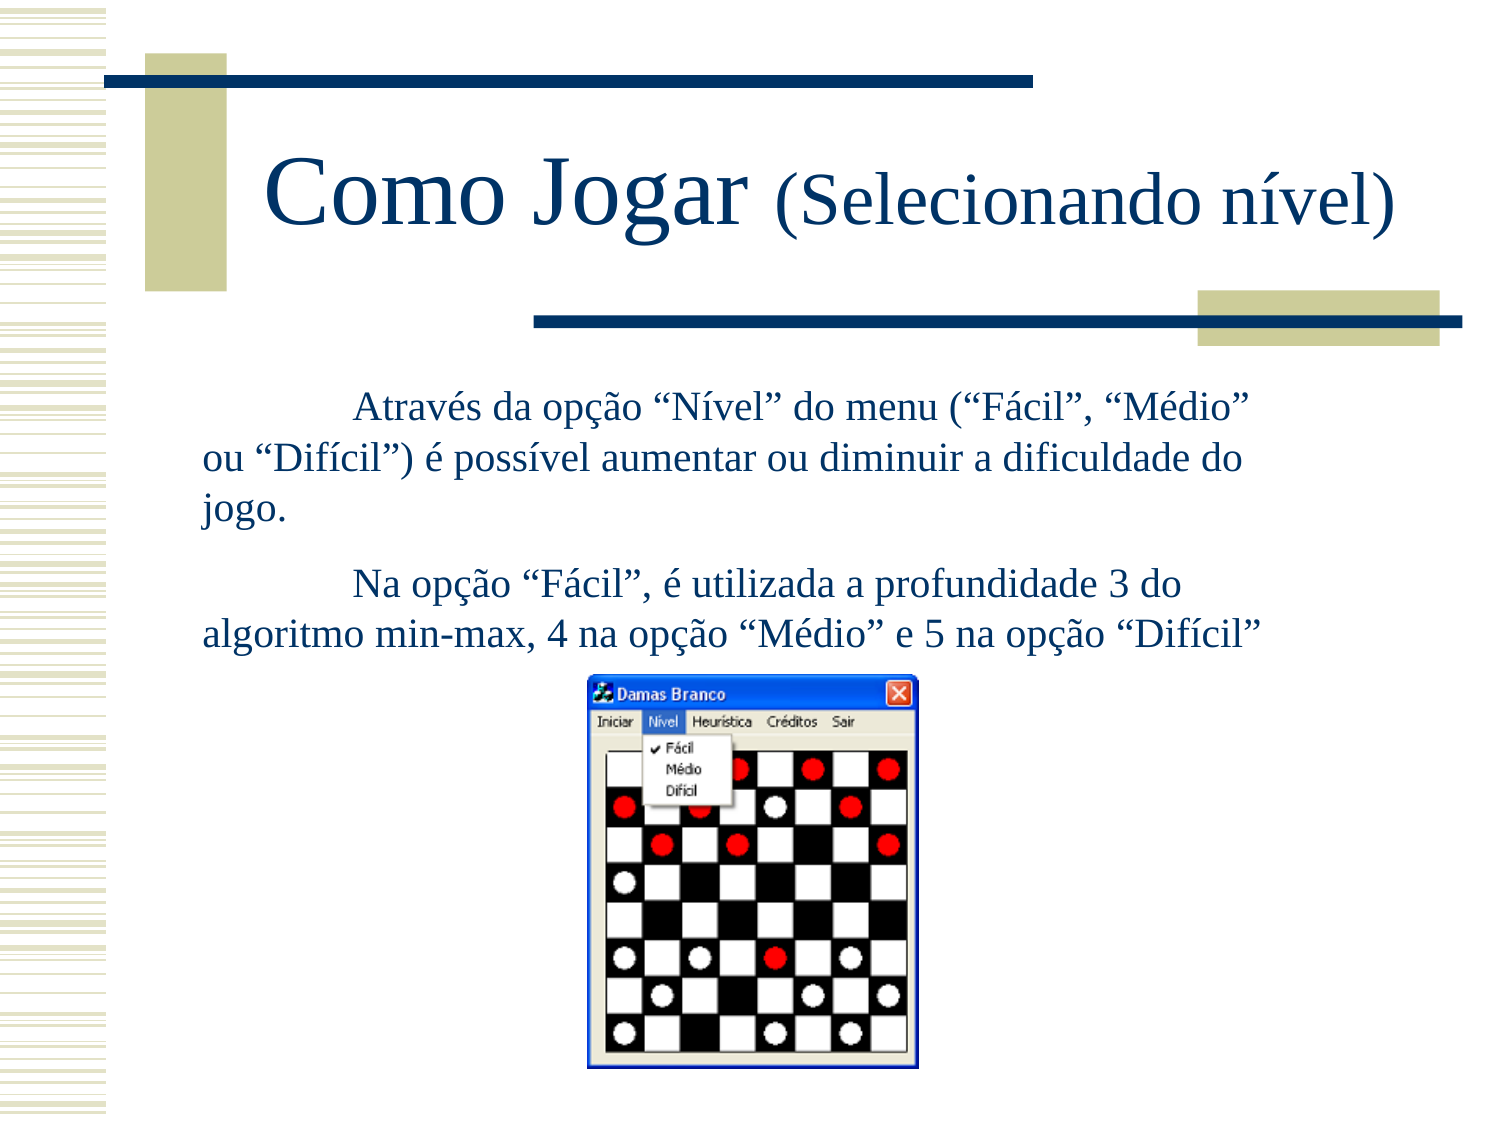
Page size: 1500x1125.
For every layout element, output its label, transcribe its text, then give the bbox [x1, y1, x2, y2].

text_box Através da opção “Nível” do menu (“Fácil”, “Médio” ou “Difícil”) é possível aumentar ou diminuir a dificuldade do jogo. Na opção “Fácil”, é utilizada a profundidade 3 do algoritmo min-max, 4 na opção “Médio” e 5 na opção “Difícil” [187, 362, 1288, 664]
picture [587, 674, 919, 1069]
title Como Jogar (Selecionando nível) [225, 99, 1436, 288]
